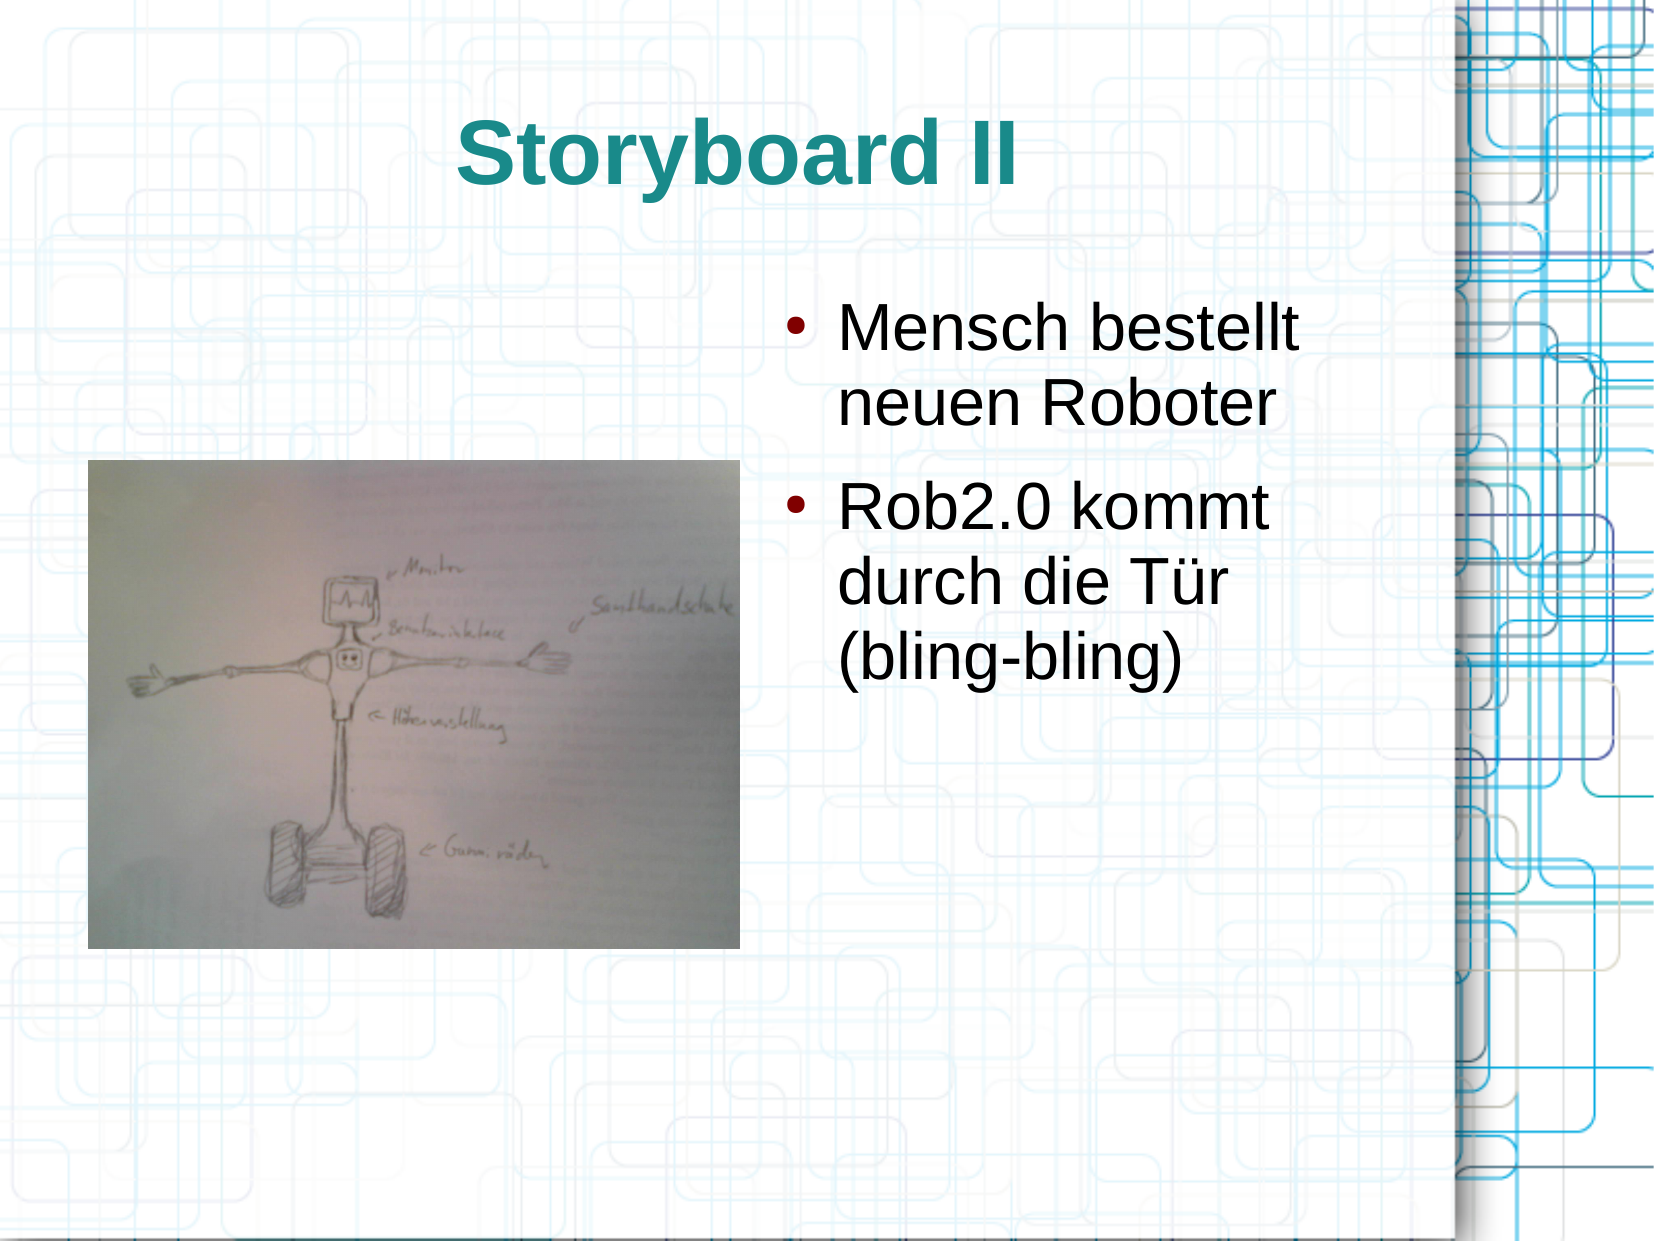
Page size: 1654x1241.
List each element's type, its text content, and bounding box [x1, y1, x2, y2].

list Mensch bestellt neuen Roboter Rob2.0 kommt durch die Tür (bling-bling) [766, 290, 1418, 1094]
title Storyboard II [59, 56, 1418, 250]
picture [0, 0, 1654, 1241]
